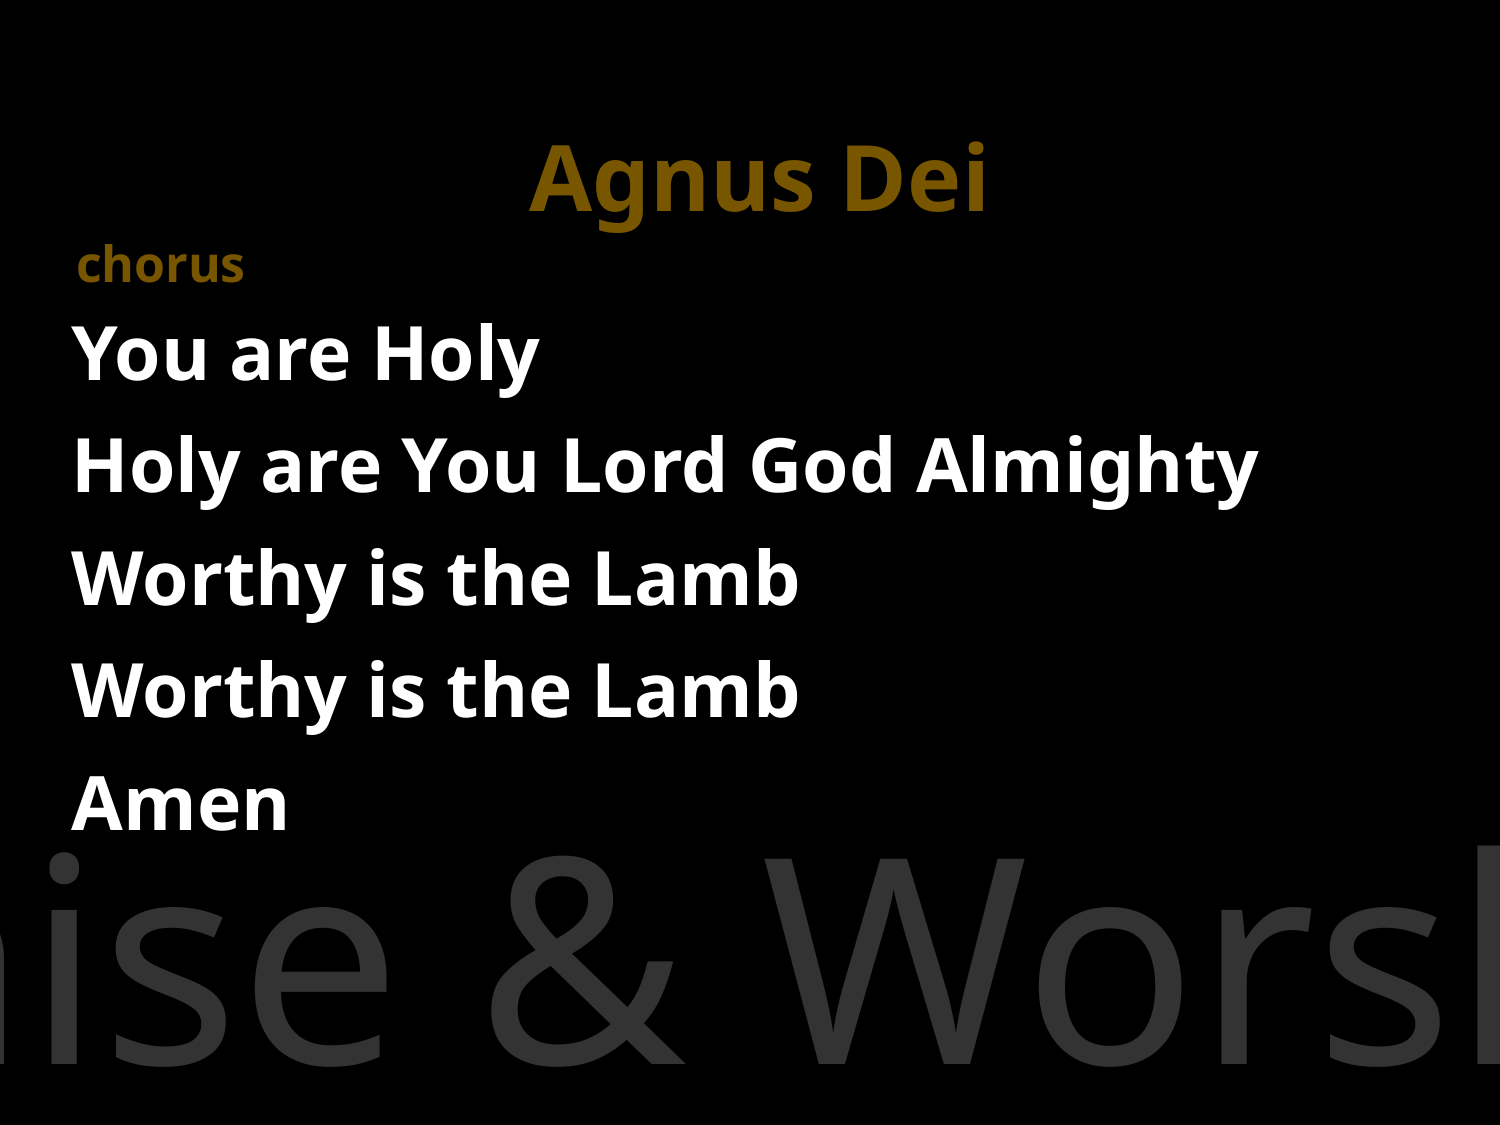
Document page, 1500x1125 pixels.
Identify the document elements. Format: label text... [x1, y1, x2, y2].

list Agnus Dei [125, 87, 1375, 263]
list chorus [41, 224, 313, 300]
list You are Holy Holy are You Lord God Almighty Worthy is the Lamb Worthy is the Lamb Amen [37, 275, 1463, 1000]
